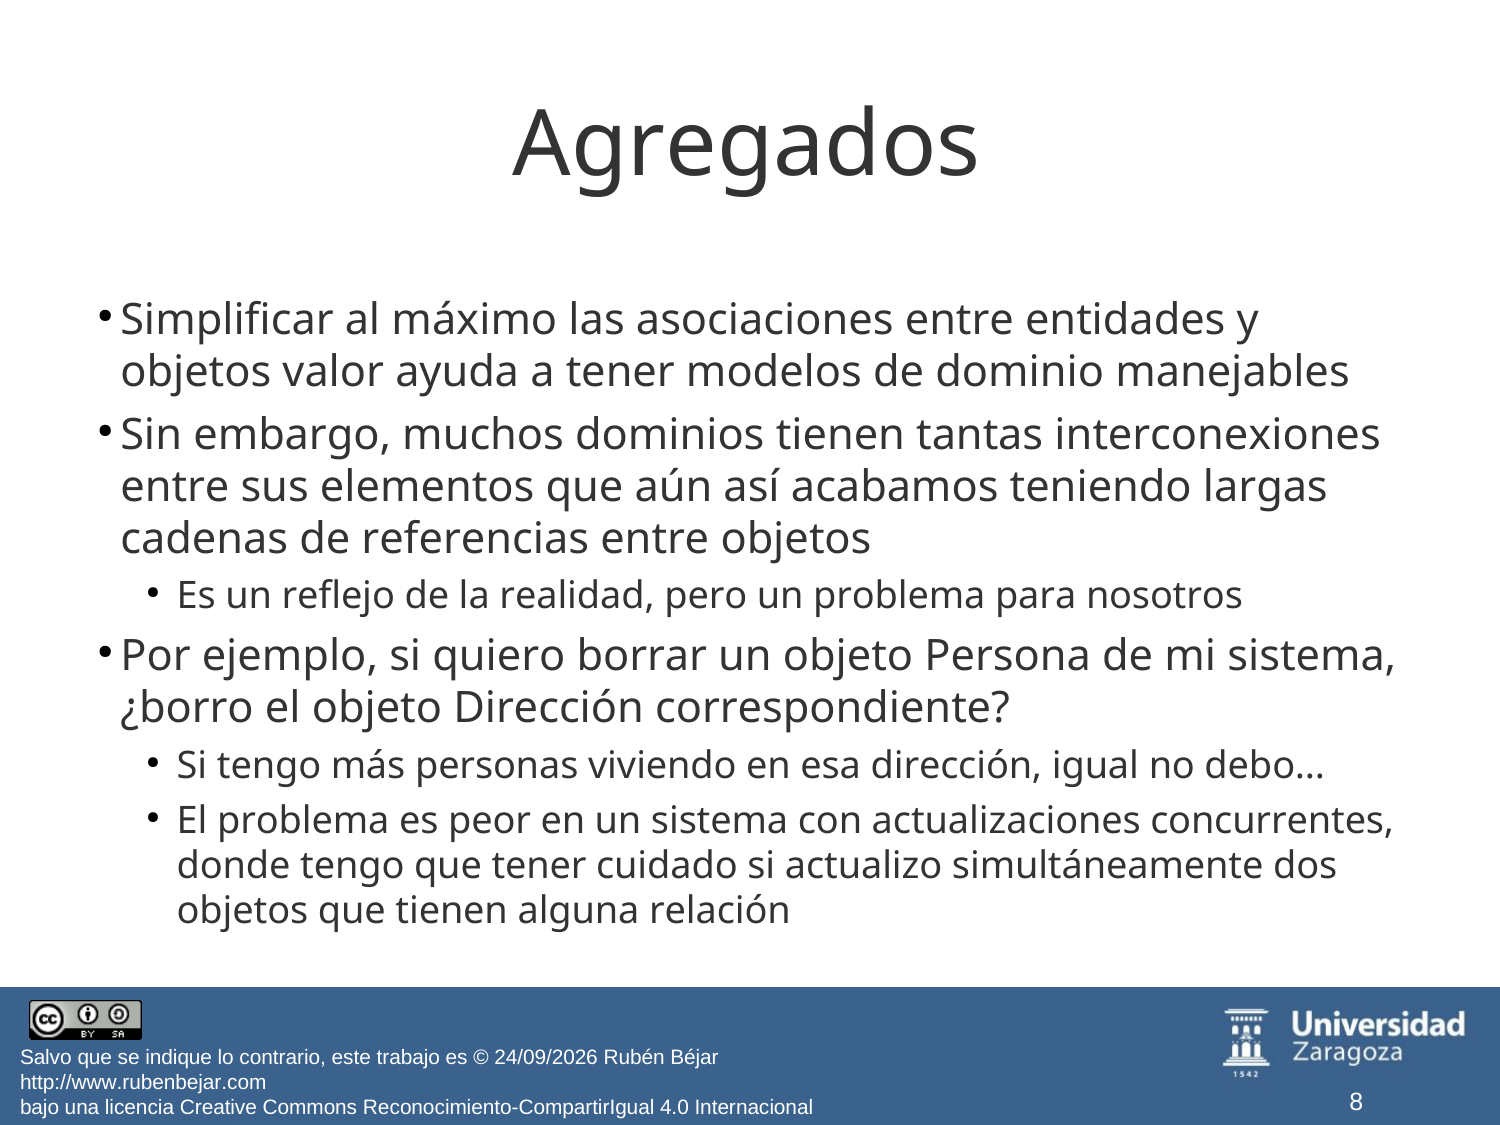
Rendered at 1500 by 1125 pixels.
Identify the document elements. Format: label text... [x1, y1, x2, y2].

picture [0, 987, 1500, 1125]
title Agregados [74, 21, 1420, 257]
list Simplificar al máximo las asociaciones entre entidades y objetos valor ayuda a tener modelos de dominio manejables Sin embargo, muchos dominios tienen tantas interconexiones entre sus elementos que aún así acabamos teniendo largas cadenas de referencias entre objetos Es un reflejo de la realidad, pero un problema para nosotros Por ejemplo, si quiero borrar un objeto Persona de mi sistema, ¿borro el objeto Dirección correspondiente? Si tengo más personas viviendo en esa dirección, igual no debo... El problema es peor en un sistema con actualizaciones concurrentes, donde tengo que tener cuidado si actualizo simultáneamente dos objetos que tienen alguna relación [82, 283, 1418, 957]
